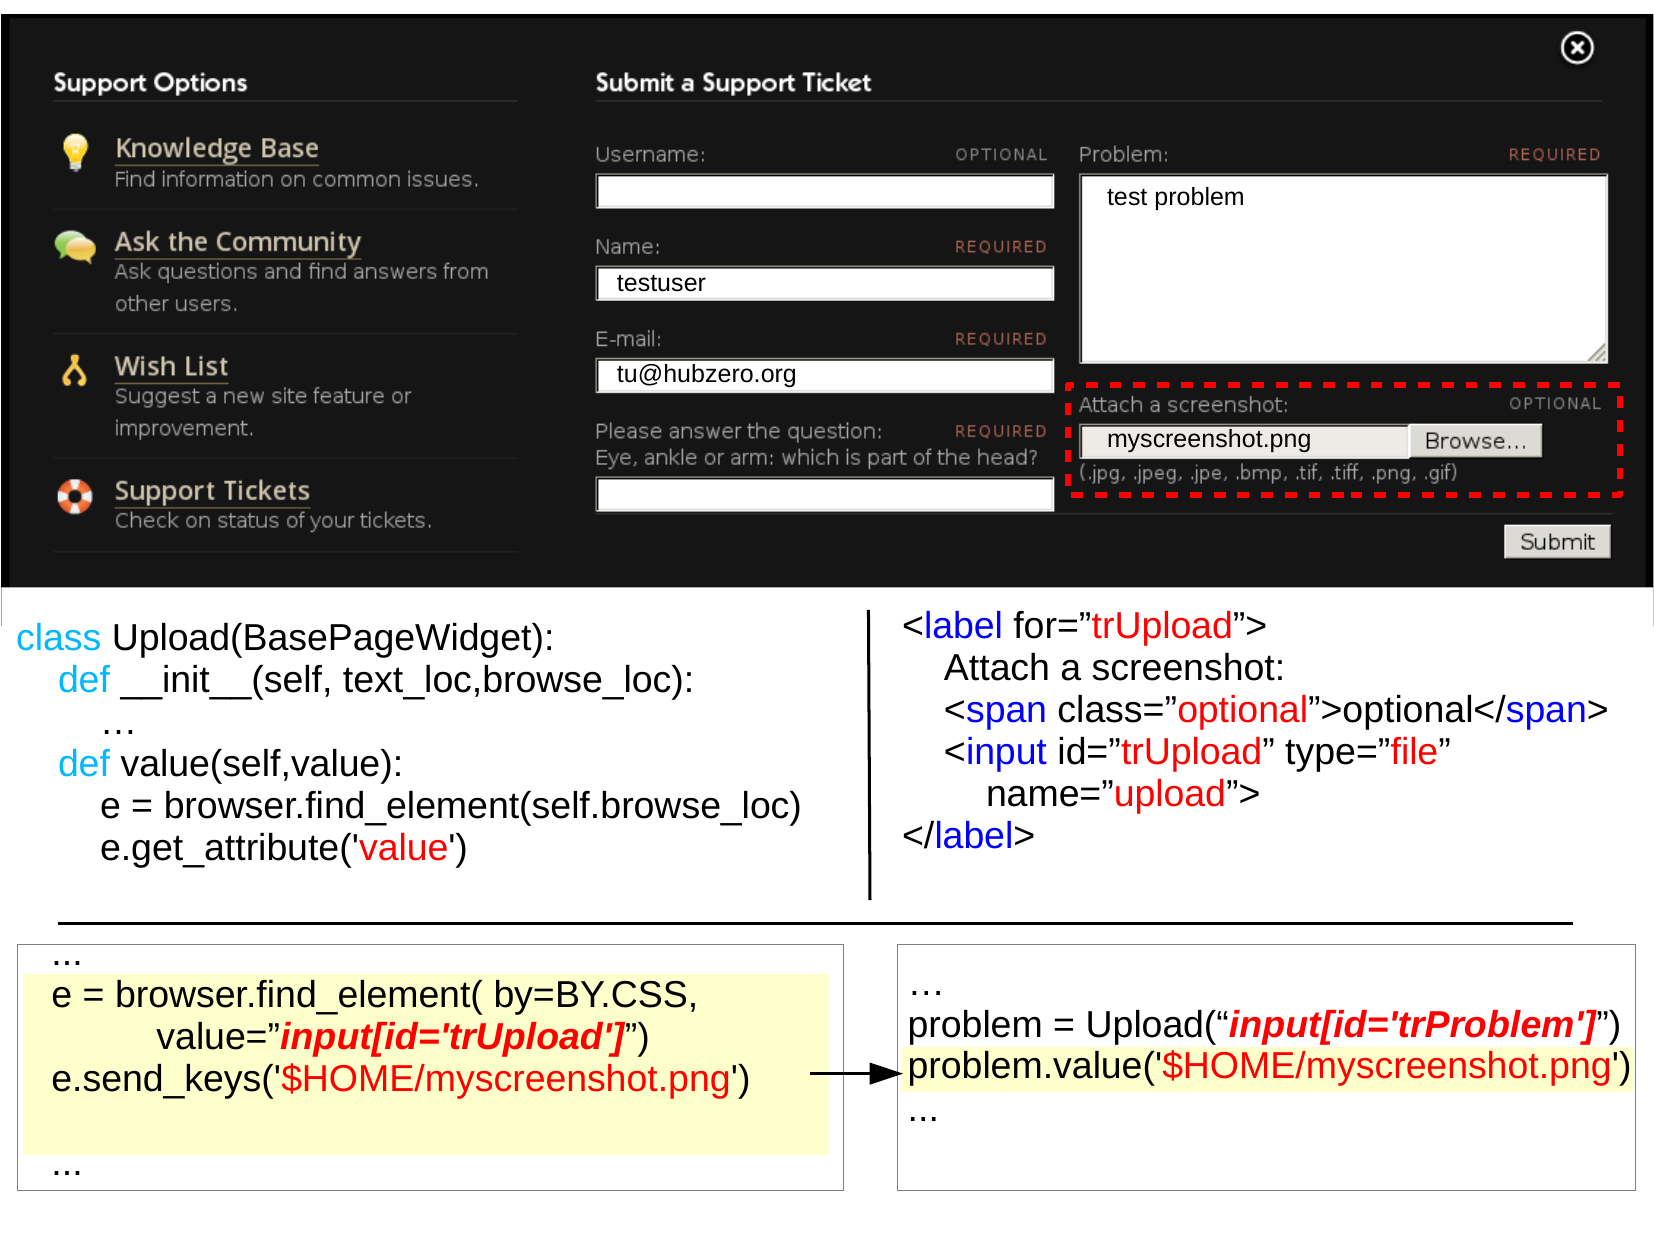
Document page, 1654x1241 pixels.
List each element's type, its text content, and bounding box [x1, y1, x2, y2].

text_box myscreenshot.png [1092, 417, 1327, 460]
text_box [1, 587, 1654, 1212]
text_box ... e = browser.find_element( by=BY.CSS, value=”input[id='trUpload']”) e.send_keys('$HOME/myscreenshot.png') ... [36, 924, 844, 1191]
picture [1, 14, 1654, 587]
text_box class Upload(BasePageWidget): def __init__(self, text_loc,browse_loc): … def value(self,value): e = browser.find_element(self.browse_loc) e.get_attribute('value') [1, 609, 816, 876]
text_box testuser [602, 260, 722, 304]
text_box test problem [1092, 175, 1261, 218]
text_box <label for=”trUpload”> Attach a screenshot: <span class=”optional”>optional</span> <input id=”trUpload” type=”file” name=”upload”> </label> [887, 597, 1624, 865]
text_box … problem = Upload(“input[id='trProblem']”) problem.value('$HOME/myscreenshot.png') ... [892, 953, 1654, 1137]
text_box tu@hubzero.org [602, 352, 812, 395]
